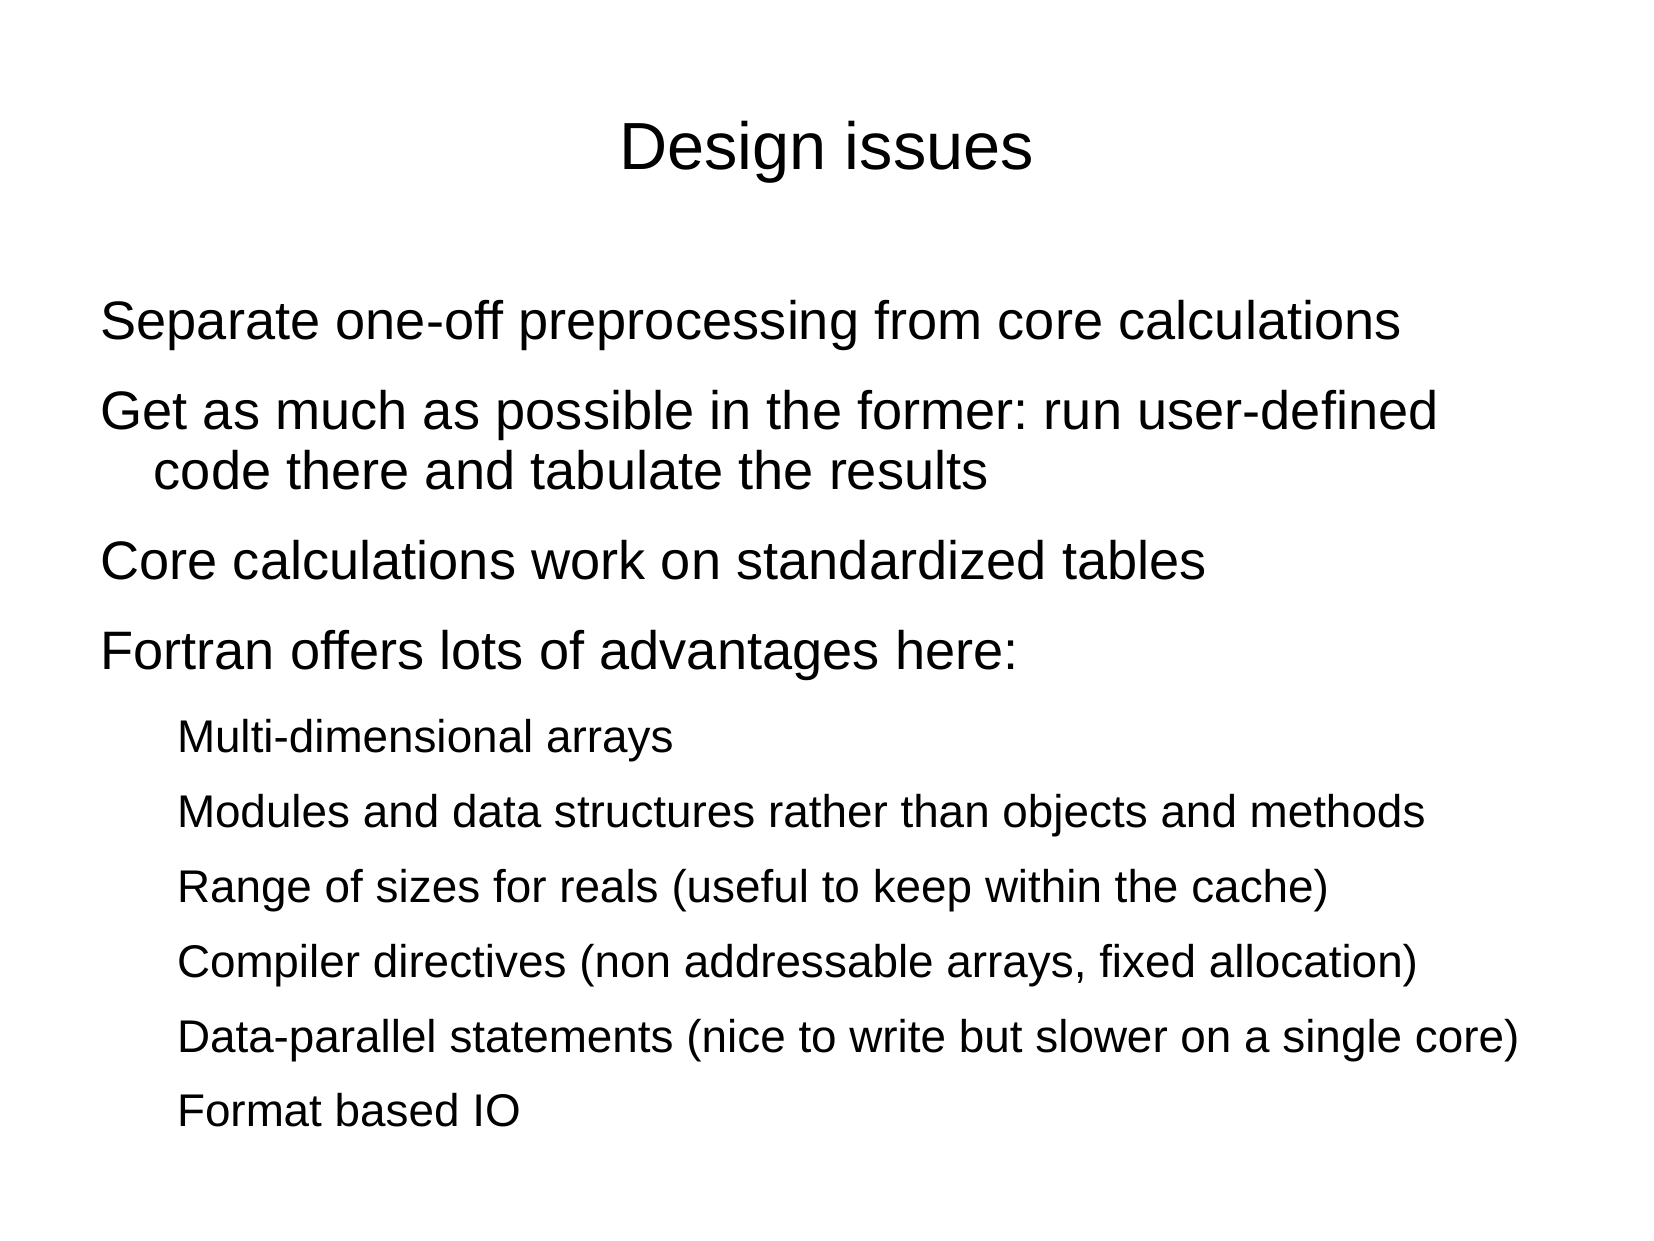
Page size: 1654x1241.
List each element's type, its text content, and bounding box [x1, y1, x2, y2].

list Separate one-off preprocessing from core calculations Get as much as possible in the former: run user-defined code there and tabulate the results Core calculations work on standardized tables Fortran offers lots of advantages here: Multi-dimensional arrays Modules and data structures rather than objects and methods Range of sizes for reals (useful to keep within the cache) Compiler directives (non addressable arrays, fixed allocation) Data-parallel statements (nice to write but slower on a single core) Format based IO [82, 290, 1571, 1205]
title Design issues [82, 56, 1571, 237]
